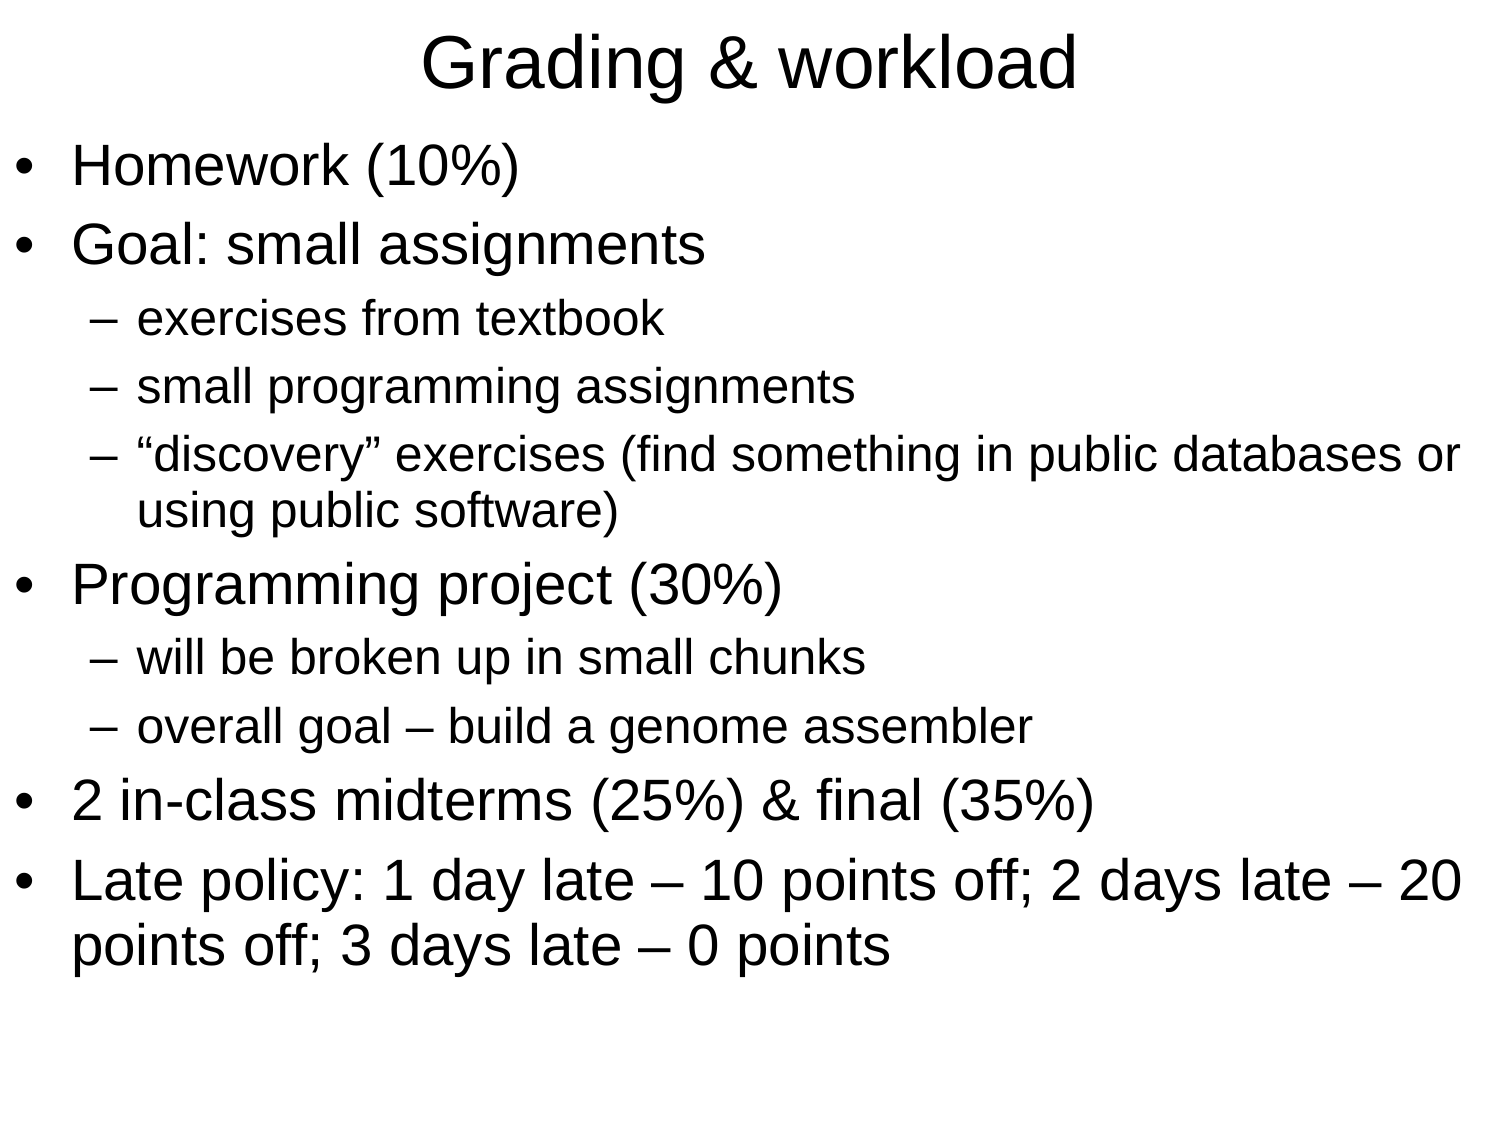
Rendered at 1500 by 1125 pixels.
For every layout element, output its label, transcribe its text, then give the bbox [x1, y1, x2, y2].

list Homework (10%) Goal: small assignments exercises from textbook small programming assignments “discovery” exercises (find something in public databases or using public software) Programming project (30%) will be broken up in small chunks overall goal – build a genome assembler 2 in-class midterms (25%) & final (35%) Late policy: 1 day late – 10 points off; 2 days late – 20 points off; 3 days late – 0 points [0, 124, 1500, 1125]
title Grading & workload [0, 12, 1500, 113]
